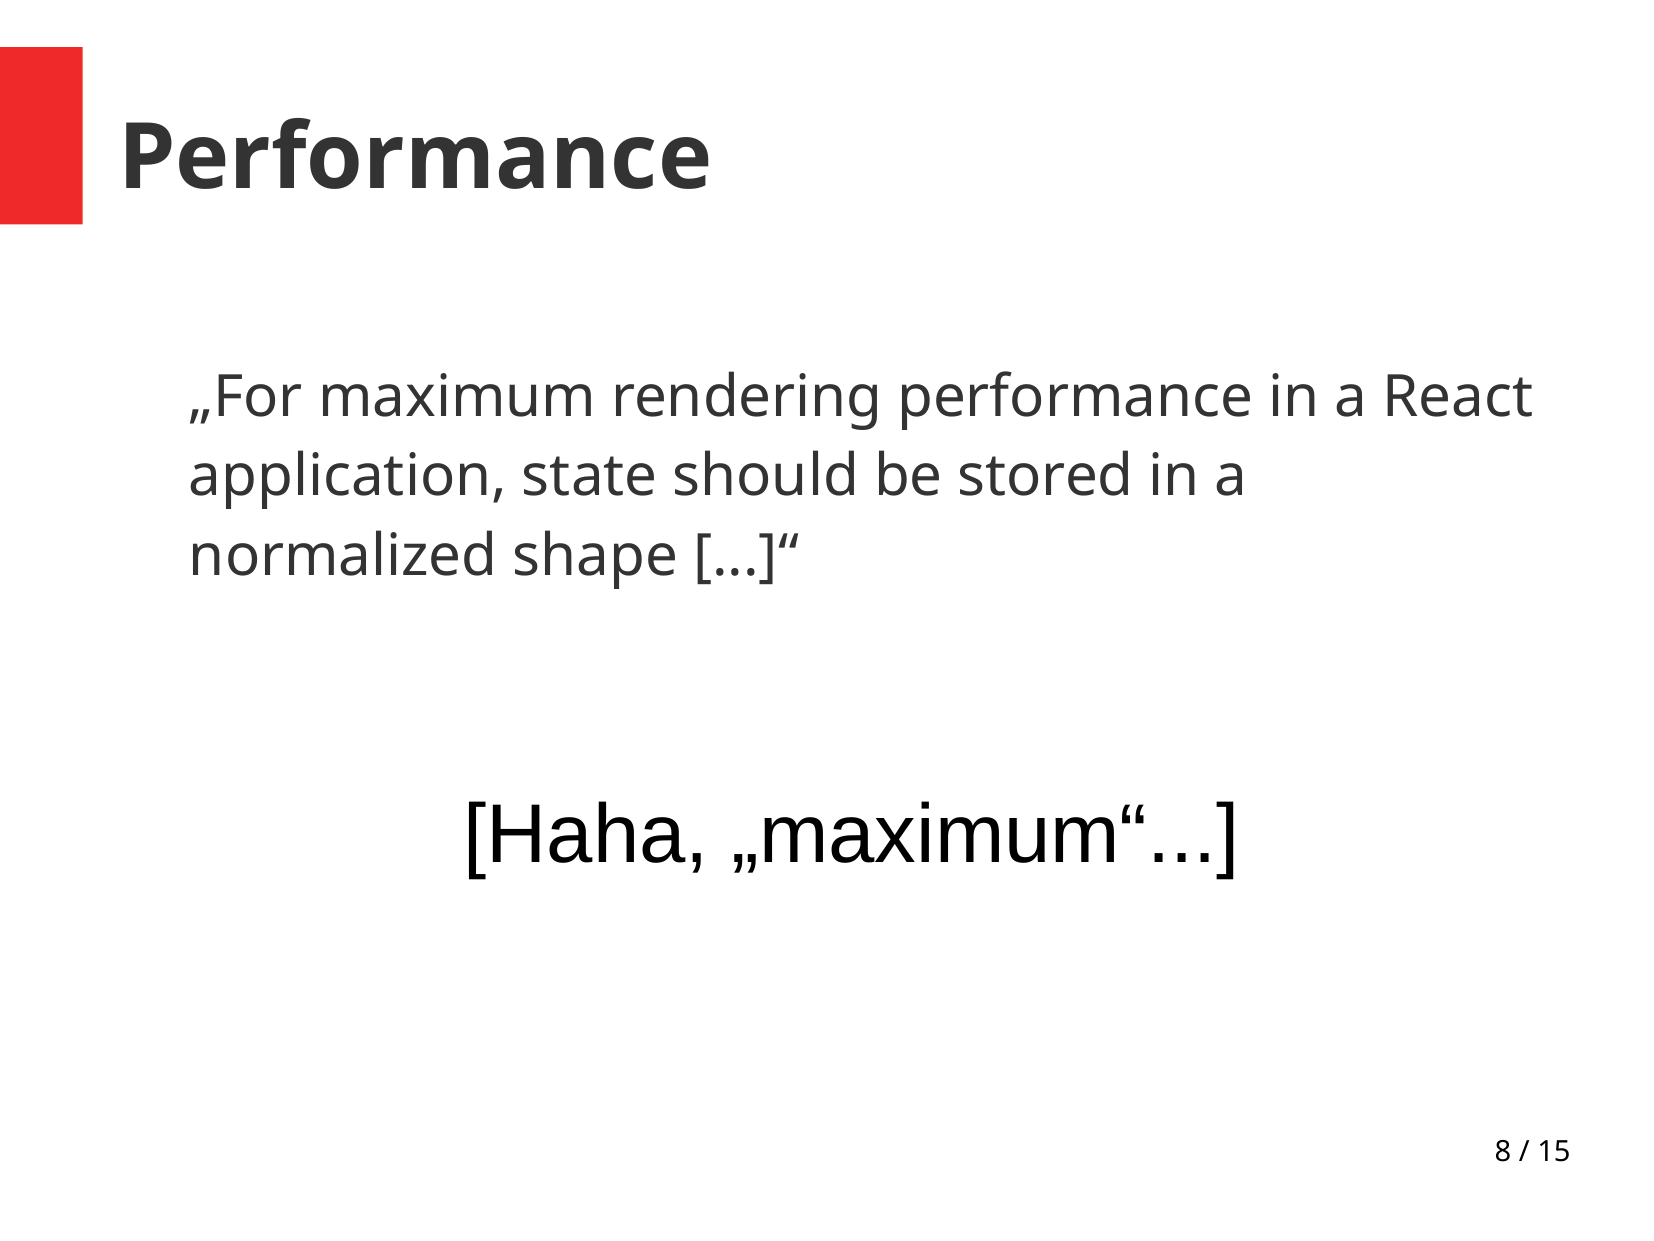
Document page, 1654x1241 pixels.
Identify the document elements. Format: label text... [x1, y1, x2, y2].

text_box [Haha, „maximum“...] [448, 779, 1256, 888]
title Performance [118, 49, 1571, 257]
list „For maximum rendering performance in a React application, state should be stored in a normalized shape [...]“ [118, 354, 1536, 1074]
